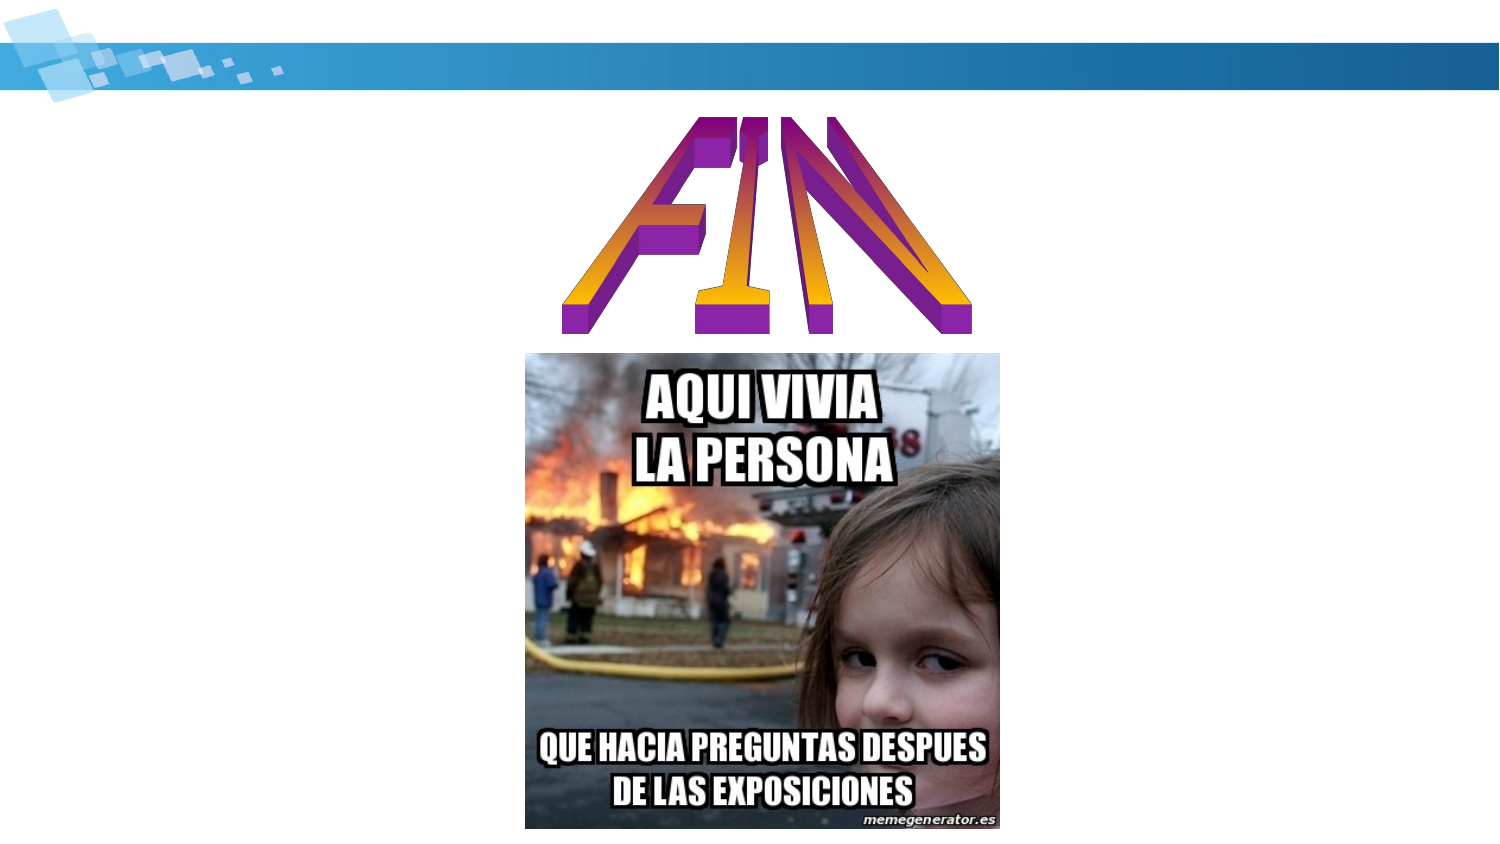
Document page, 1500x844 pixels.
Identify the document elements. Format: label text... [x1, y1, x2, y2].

text_box FIN [783, 119, 969, 304]
text_box FIN [697, 119, 768, 304]
picture [0, 0, 1499, 842]
text_box FIN [565, 119, 735, 304]
